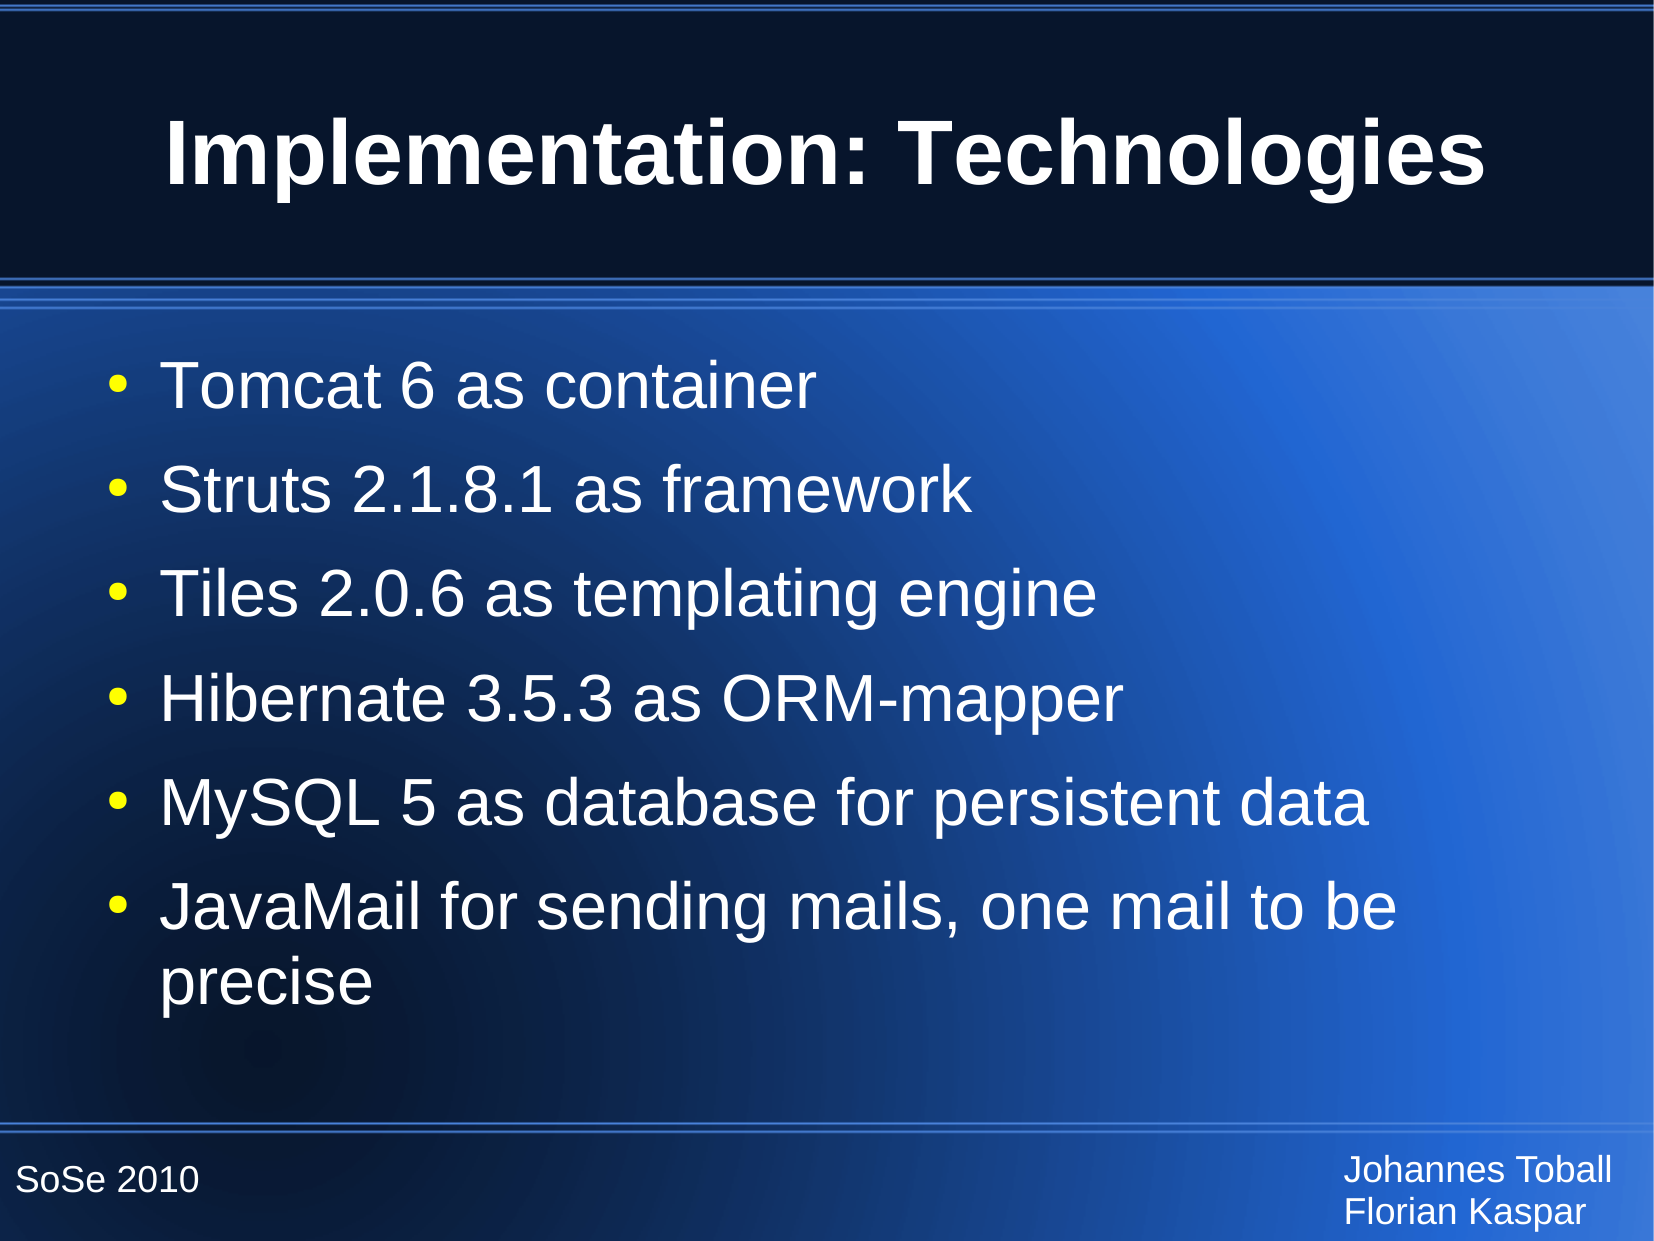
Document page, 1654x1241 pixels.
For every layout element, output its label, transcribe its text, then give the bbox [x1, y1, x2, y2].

list Tomcat 6 as container Struts 2.1.8.1 as framework Tiles 2.0.6 as templating engine Hibernate 3.5.3 as ORM-mapper MySQL 5 as database for persistent data JavaMail for sending mails, one mail to be precise [88, 347, 1565, 1152]
picture [0, 1152, 1328, 1241]
title Implementation: Technologies [82, 56, 1571, 250]
text_box Johannes Toball Florian Kaspar [1328, 1141, 1654, 1241]
picture [0, 0, 1654, 1151]
text_box SoSe 2010 [0, 1151, 325, 1209]
